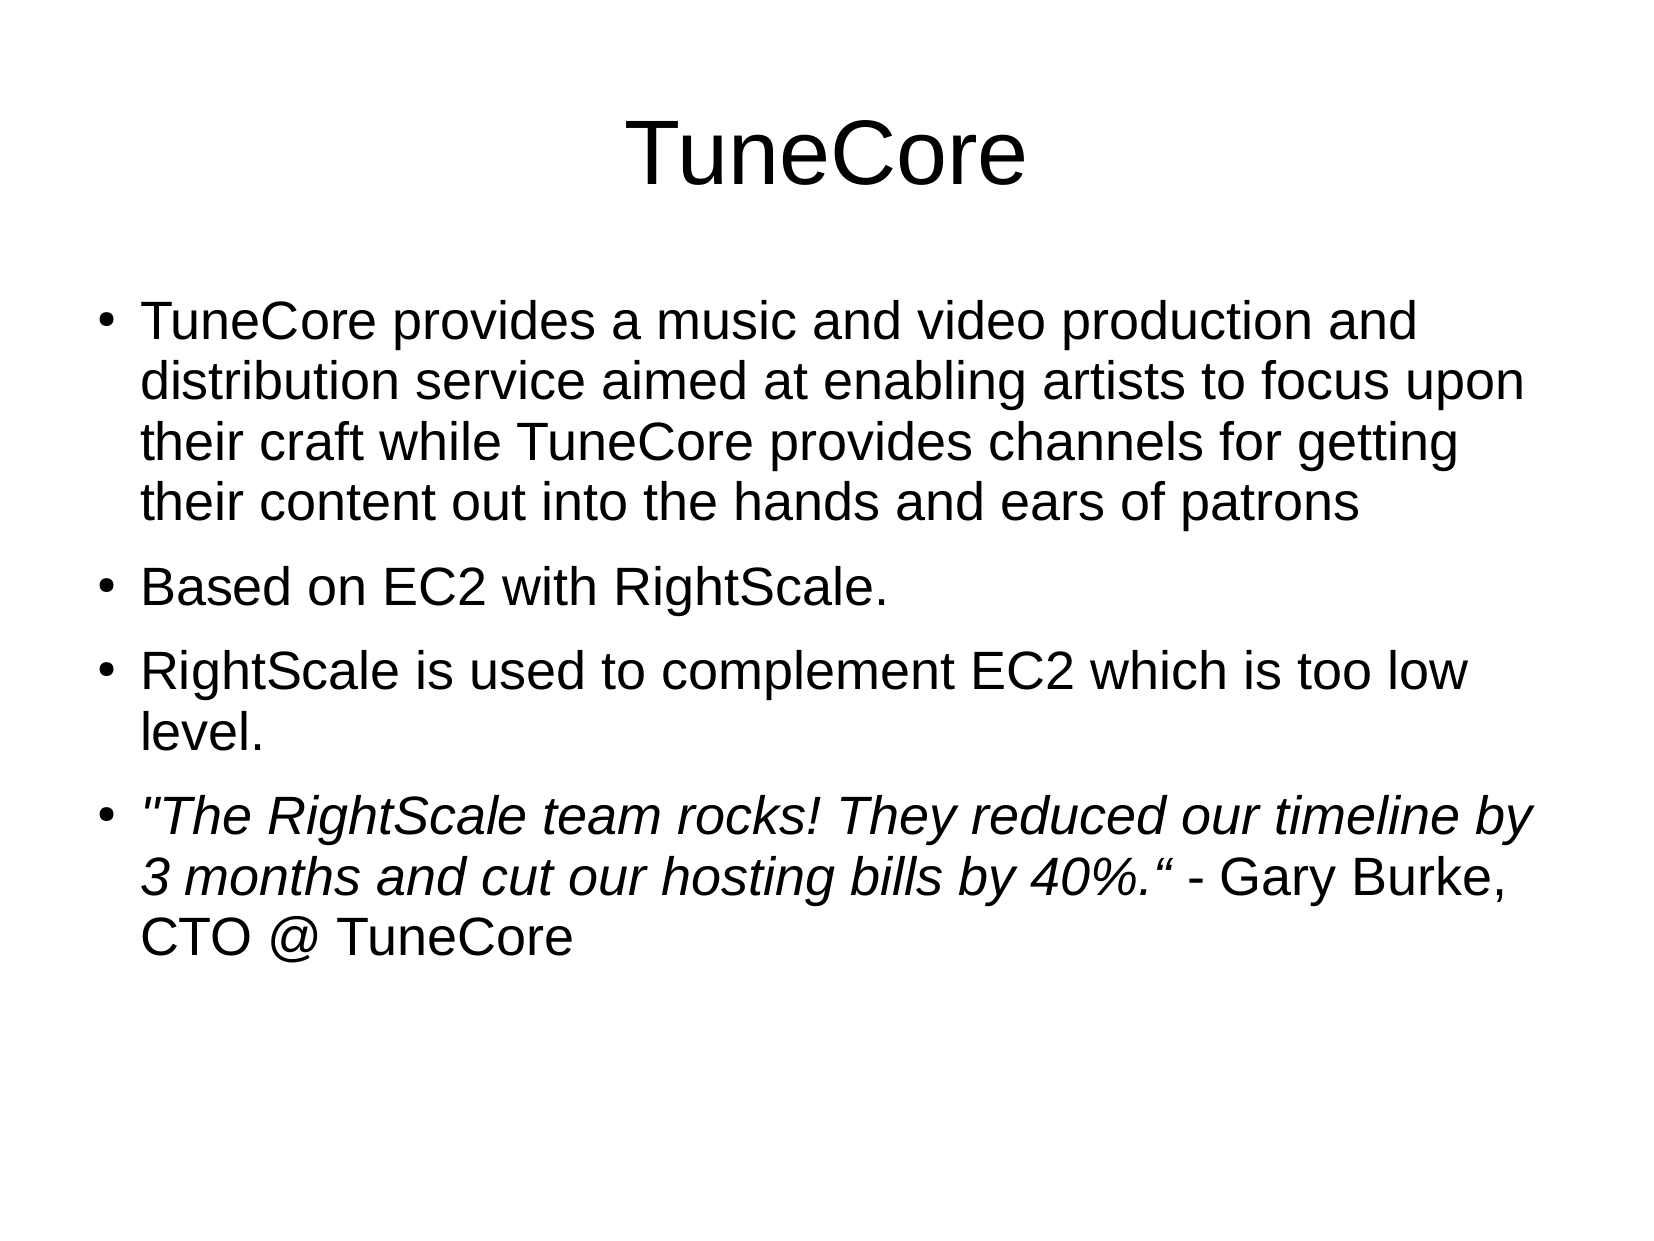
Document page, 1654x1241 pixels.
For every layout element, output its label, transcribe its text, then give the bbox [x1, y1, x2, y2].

title TuneCore [82, 49, 1571, 257]
list TuneCore provides a music and video production and distribution service aimed at enabling artists to focus upon their craft while TuneCore provides channels for getting their content out into the hands and ears of patrons Based on EC2 with RightScale. RightScale is used to complement EC2 which is too low level. "The RightScale team rocks! They reduced our timeline by 3 months and cut our hosting bills by 40%.“ - Gary Burke, CTO @ TuneCore [82, 290, 1538, 1010]
